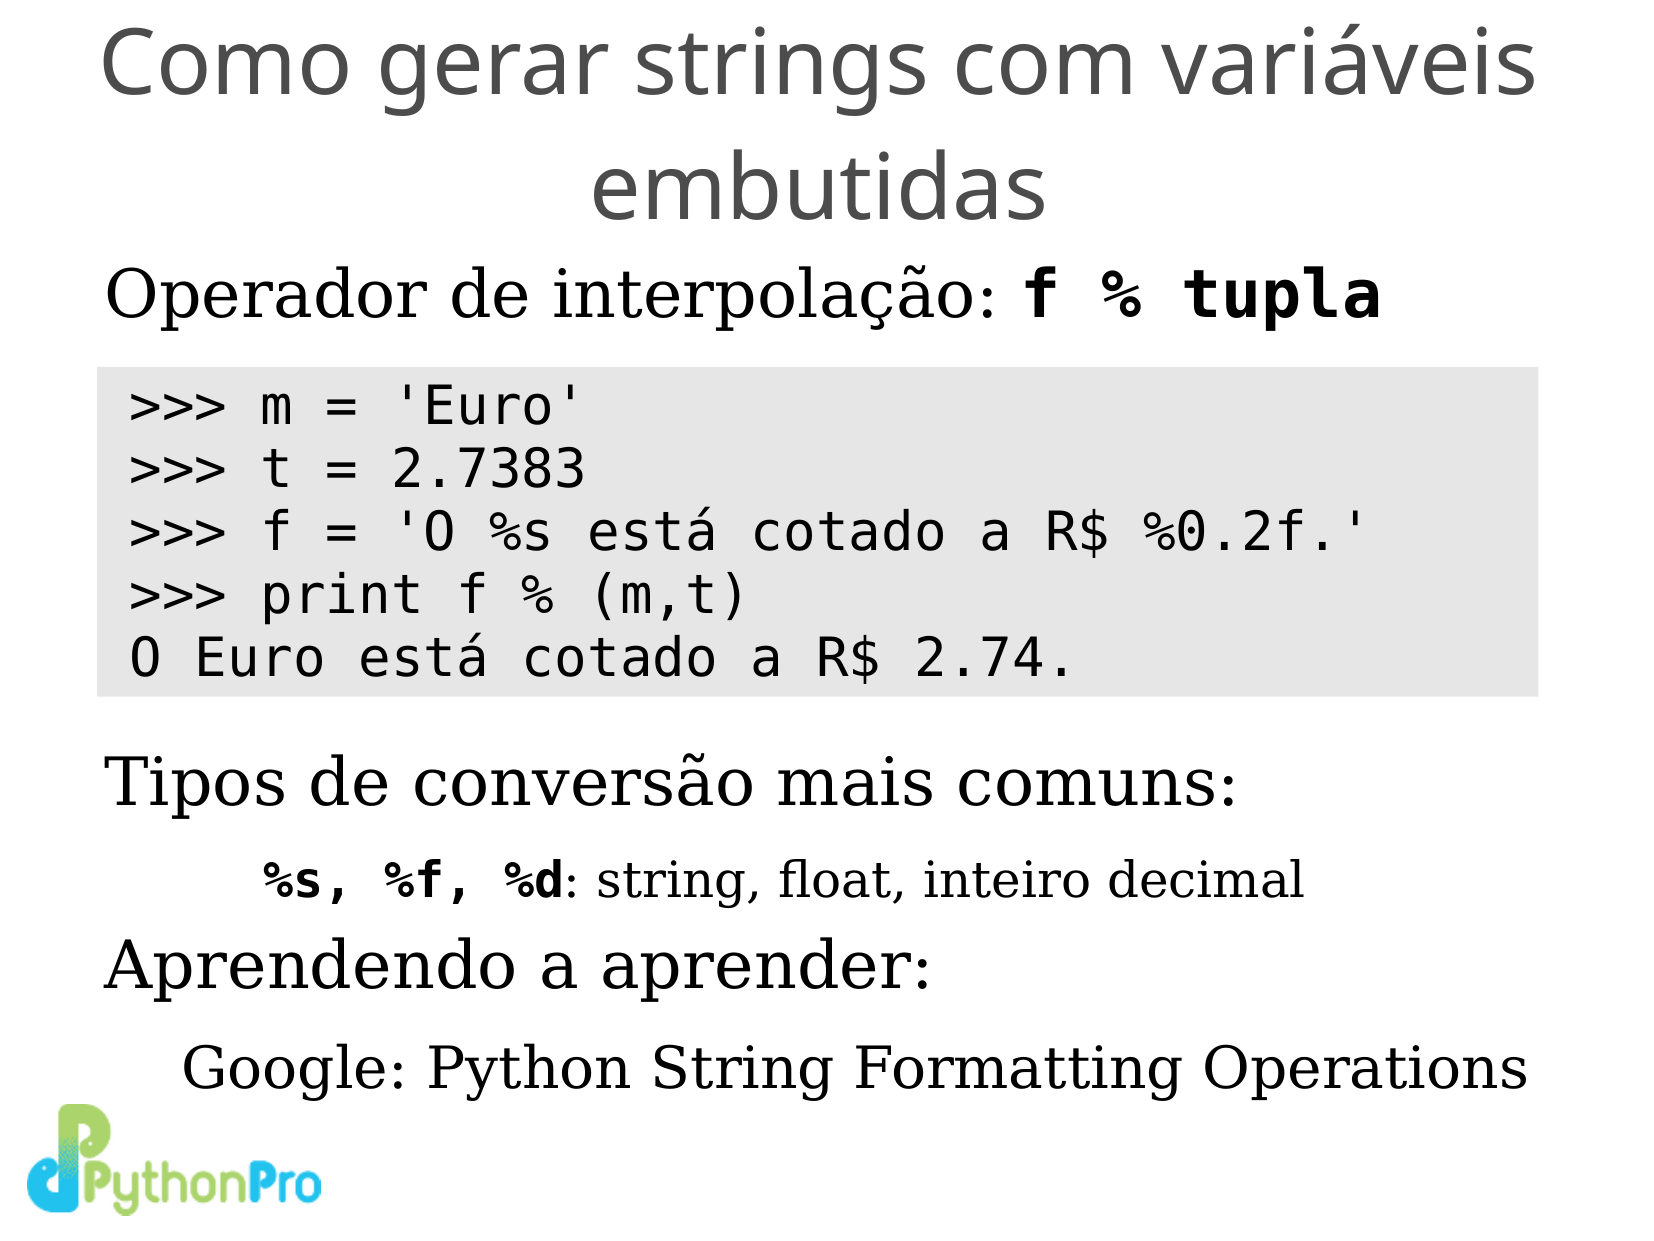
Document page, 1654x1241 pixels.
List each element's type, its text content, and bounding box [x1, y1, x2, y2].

text_box >>> m = 'Euro' >>> t = 2.7383 >>> f = 'O %s está cotado a R$ %0.2f.' >>> print f % (m,t) O Euro está cotado a R$ 2.74. [97, 366, 1539, 697]
list Operador de interpolação: f % tupla Tipos de conversão mais comuns: %s, %f, %d: string, float, inteiro decimal Aprendendo a aprender: Google: Python String Formatting Operations [86, 255, 1628, 1104]
title Como gerar strings com variáveis embutidas [75, 17, 1564, 226]
picture [27, 1104, 321, 1216]
